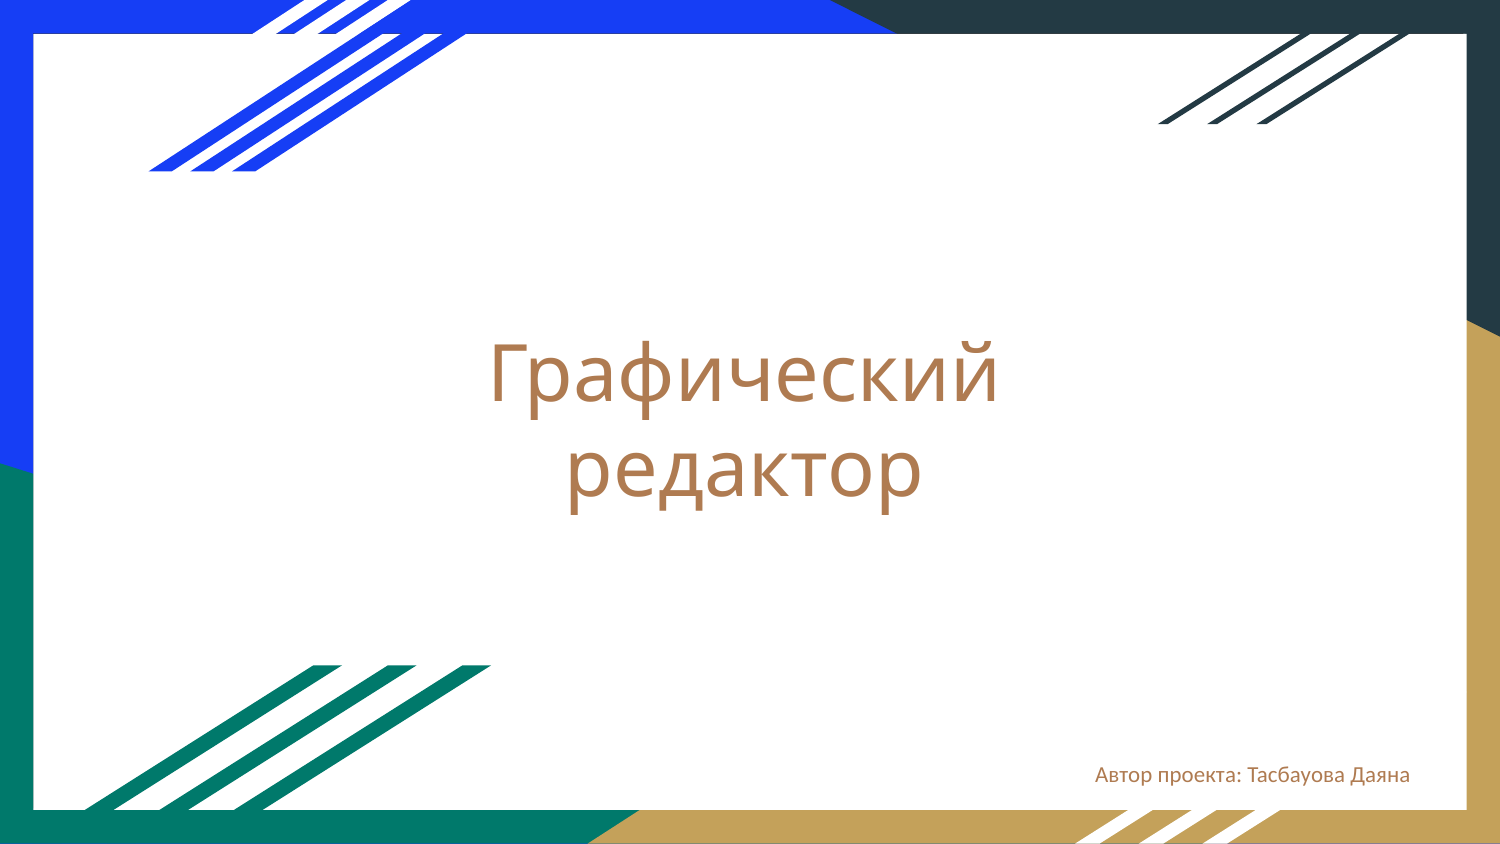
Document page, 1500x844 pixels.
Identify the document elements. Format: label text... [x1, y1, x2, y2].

title Графический редактор [304, 298, 1185, 537]
subtitle Автор проекта: Тасбауова Даяна [1034, 744, 1472, 814]
